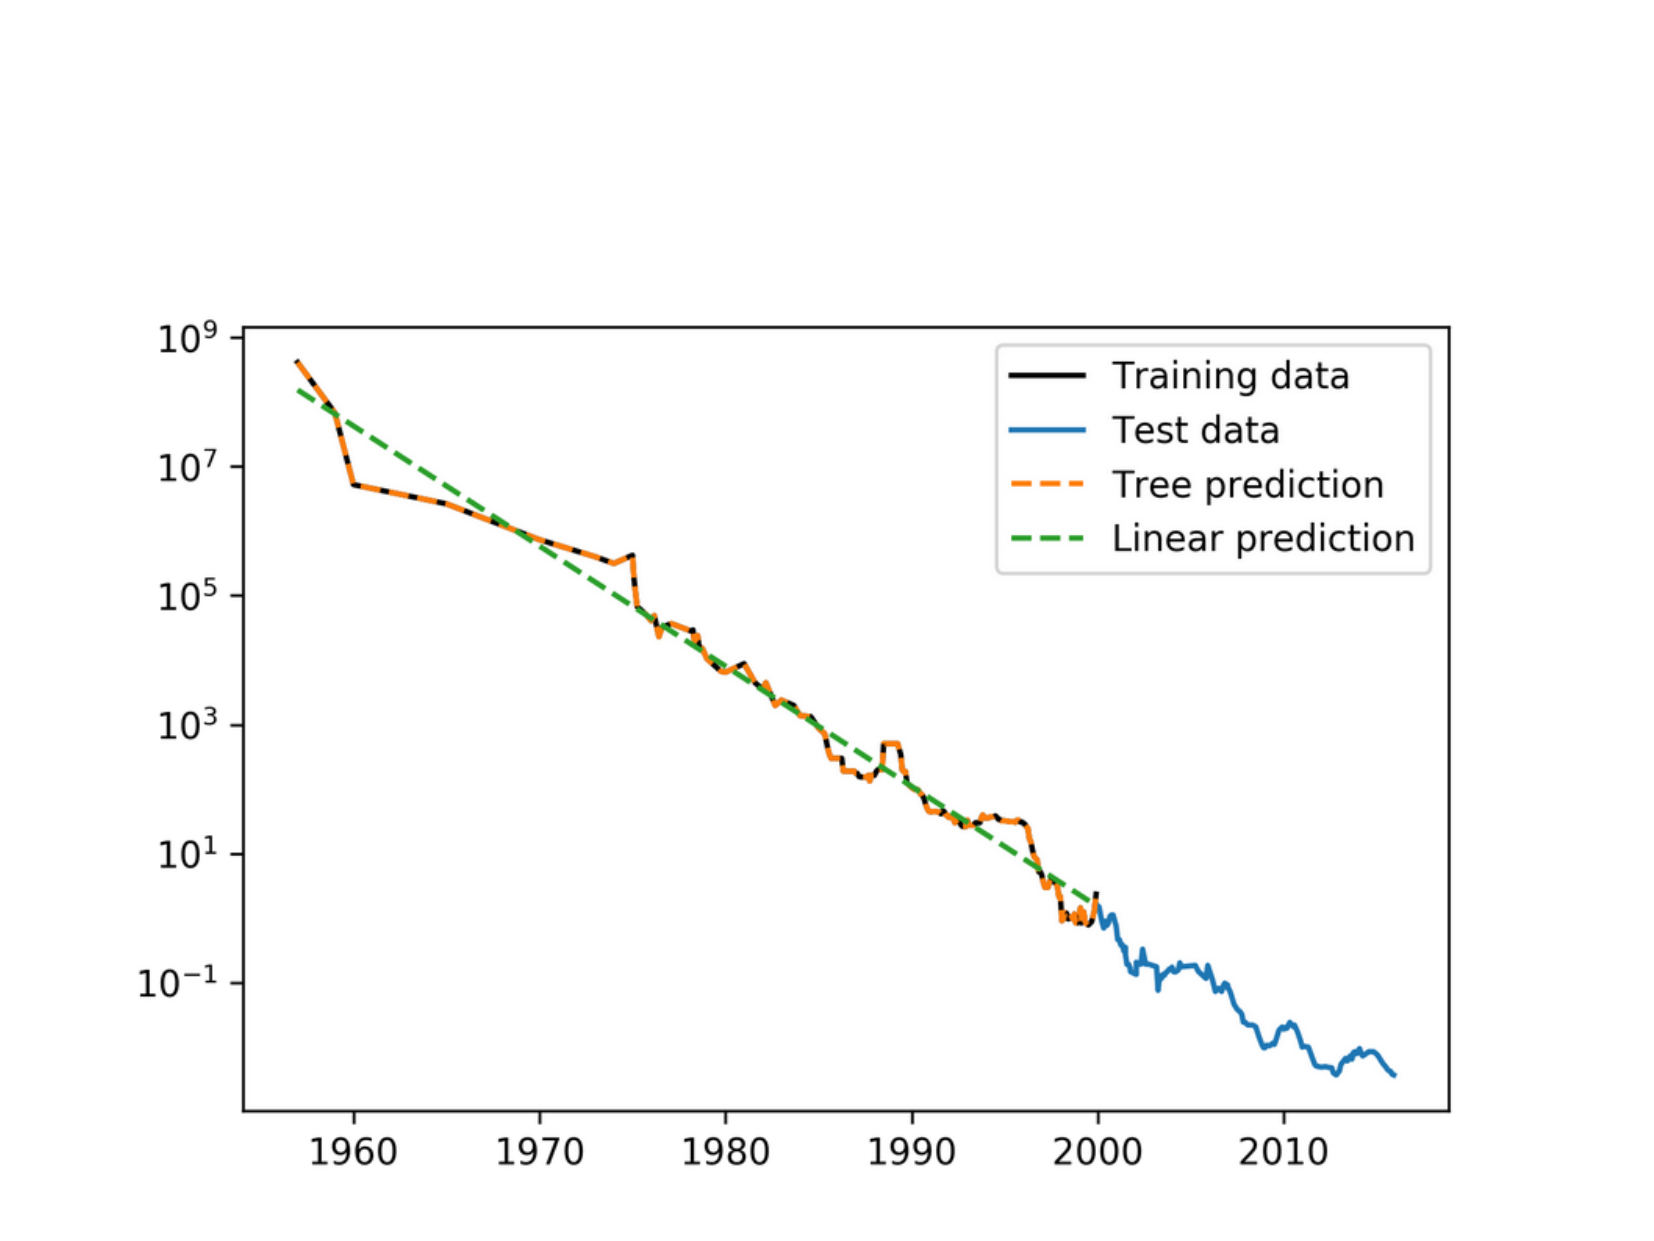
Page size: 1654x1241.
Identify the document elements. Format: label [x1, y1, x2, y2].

picture [114, 290, 1501, 1201]
